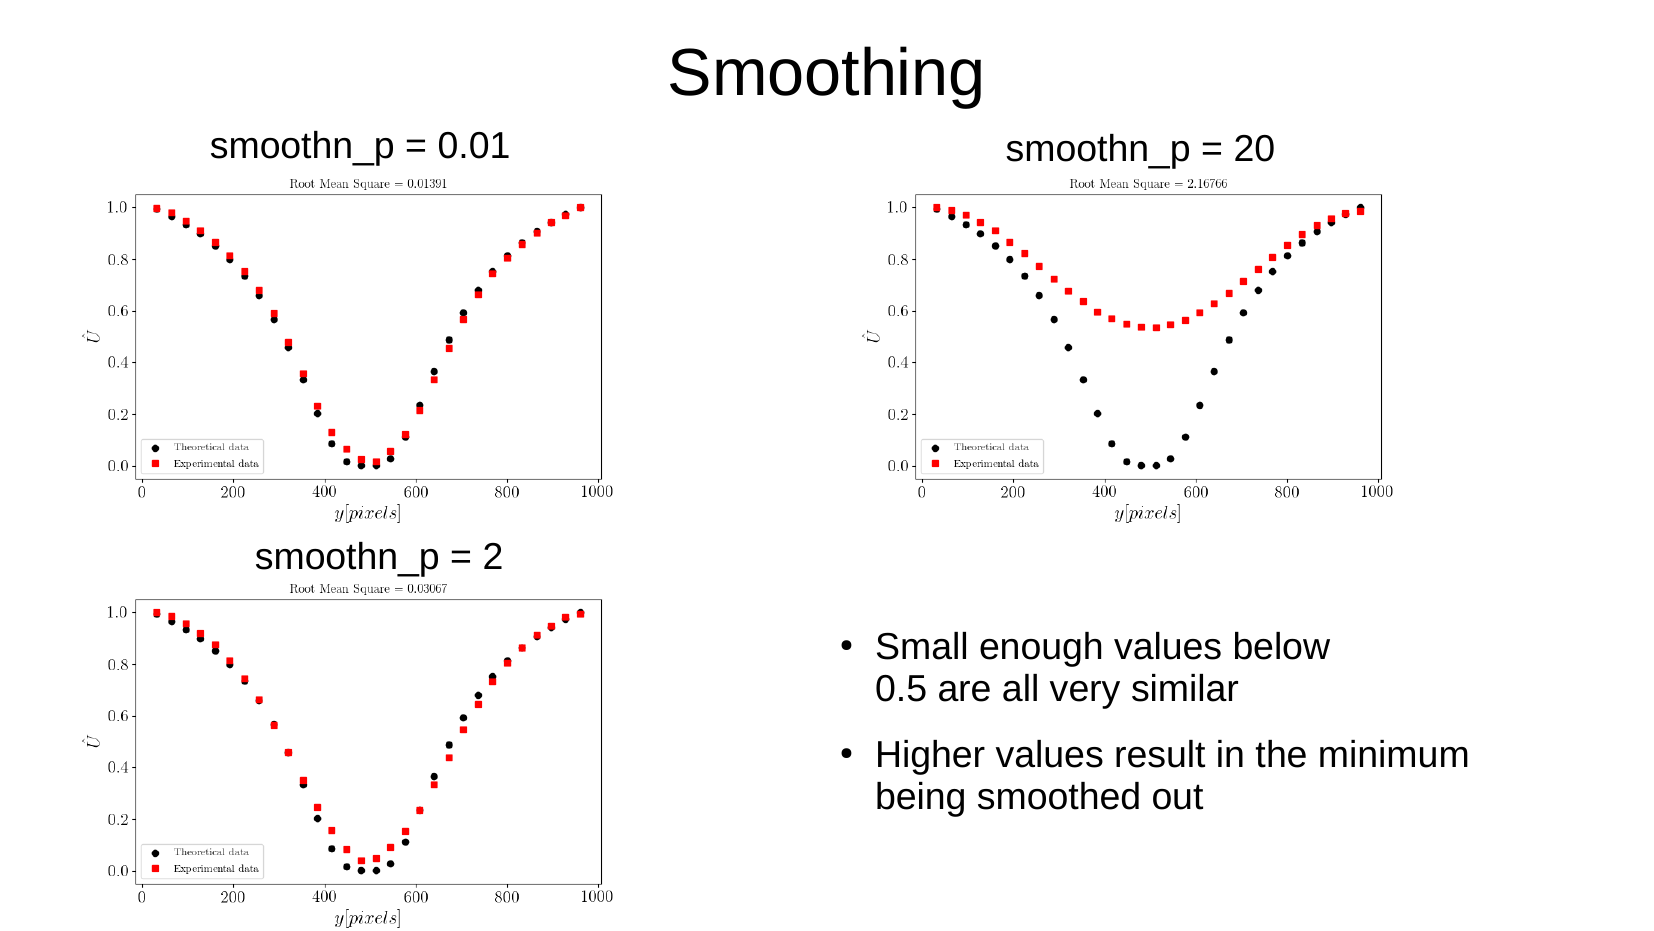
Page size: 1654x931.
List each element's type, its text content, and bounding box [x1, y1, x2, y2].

text_box smoothn_p = 2 [240, 528, 519, 586]
picture [60, 149, 661, 526]
title Smoothing [82, 0, 1571, 151]
text_box smoothn_p = 20 [990, 120, 1291, 177]
text_box smoothn_p = 0.01 [195, 116, 526, 174]
picture [840, 149, 1441, 526]
picture [60, 554, 661, 931]
text_box Small enough values below 0.5 are all very similar Higher values result in the minimum being smoothed out [825, 618, 1485, 826]
